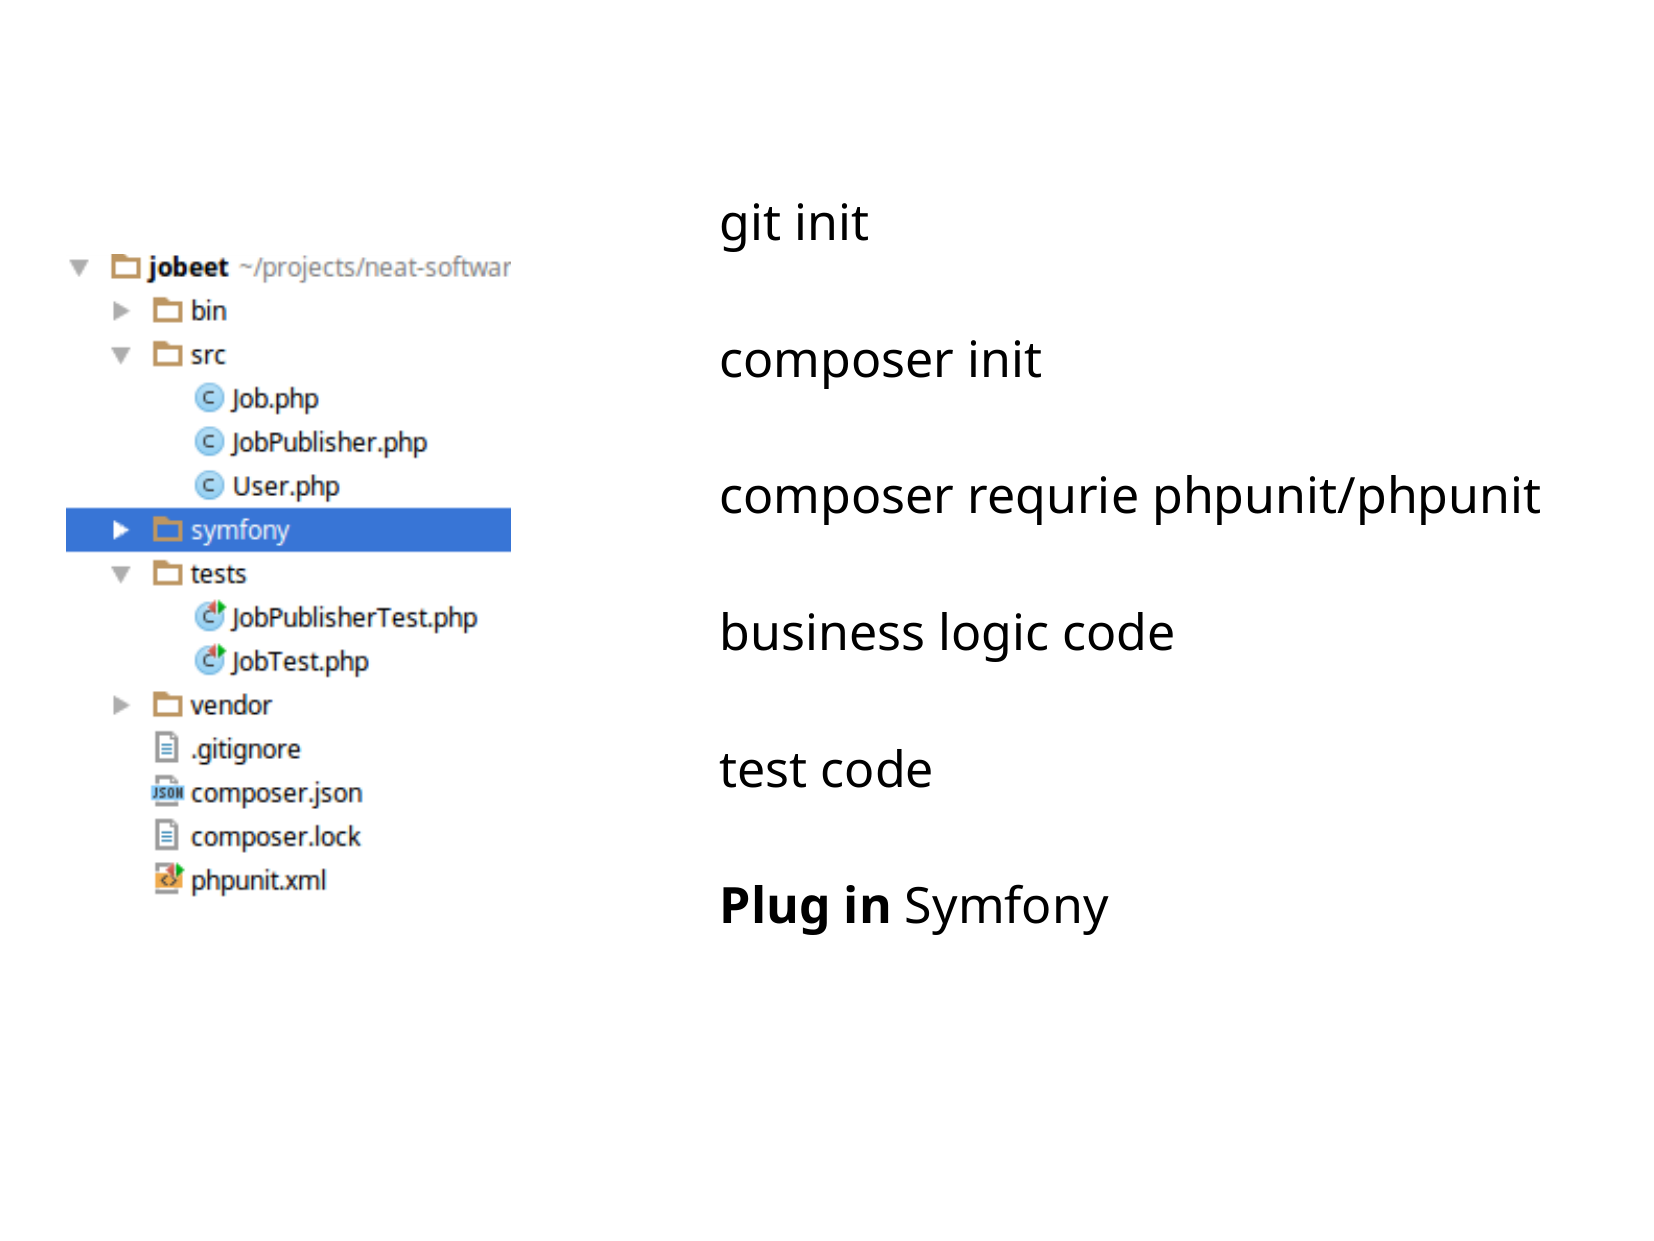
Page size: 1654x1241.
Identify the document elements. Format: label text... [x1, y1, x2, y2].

text_box git init composer init composer requrie phpunit/phpunit business logic code test code Plug in Symfony [705, 180, 1591, 871]
picture [66, 254, 511, 907]
